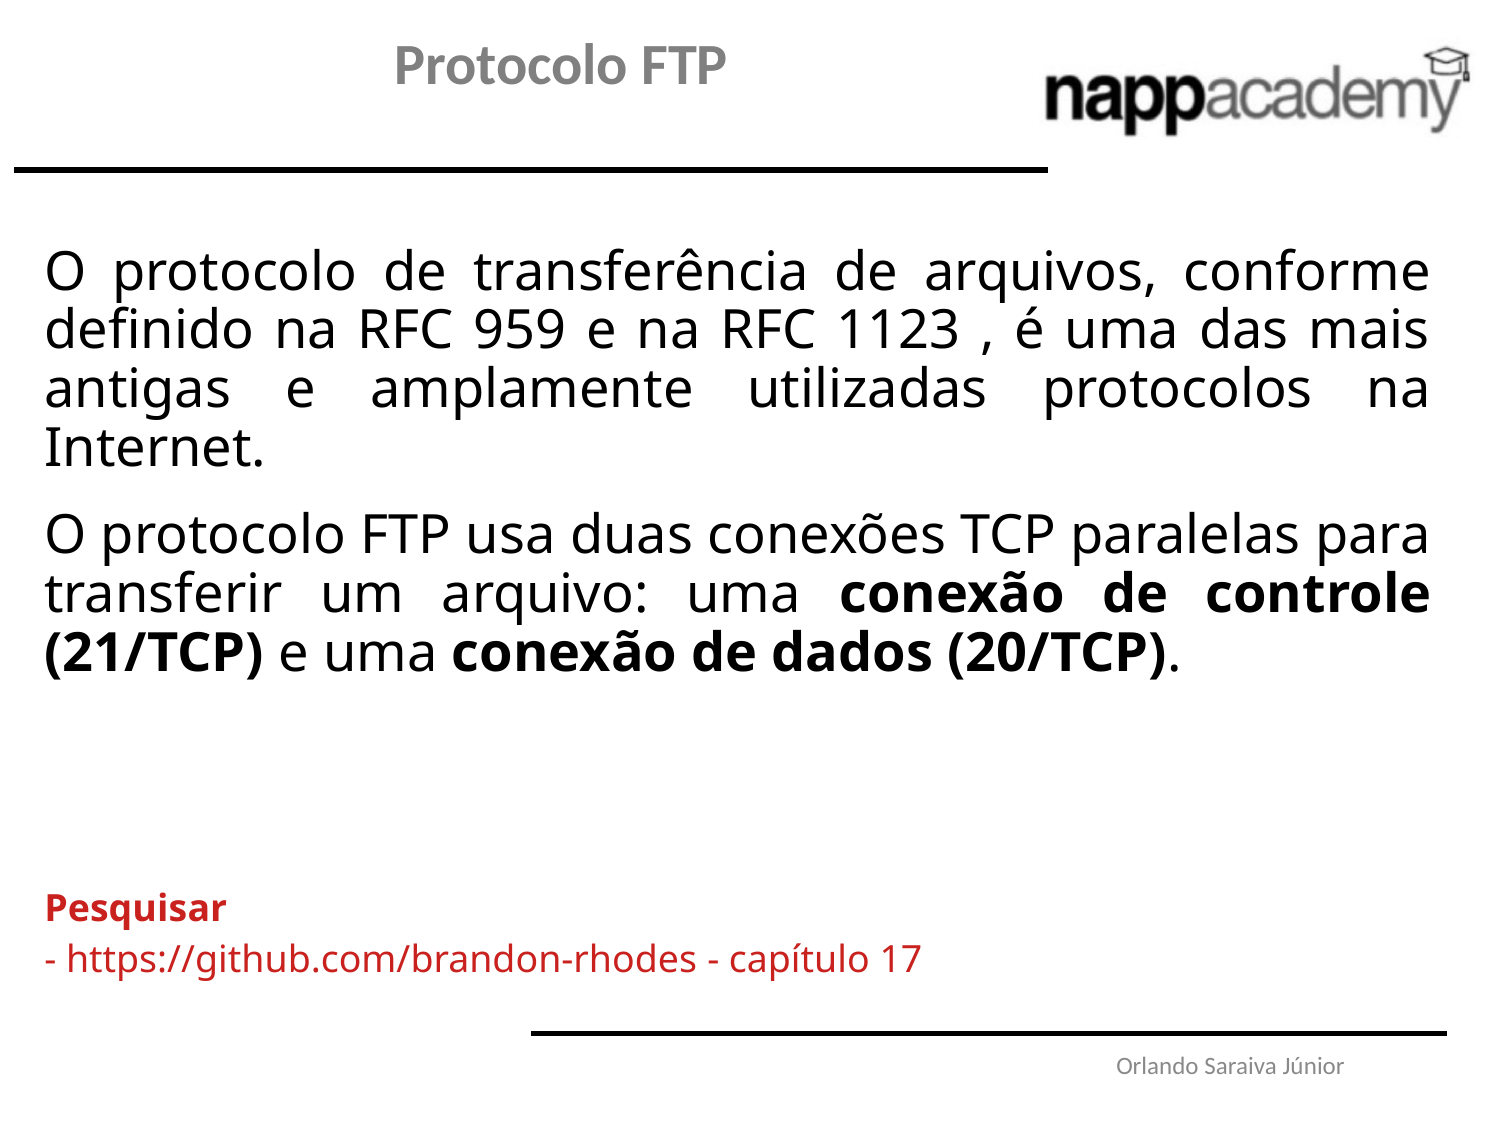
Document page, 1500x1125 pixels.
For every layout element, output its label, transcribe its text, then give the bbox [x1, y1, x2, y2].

title Protocolo FTP [29, 19, 1093, 207]
text_box Pesquisar - https://github.com/brandon-rhodes - capítulo 17 [29, 874, 1447, 1063]
picture [1039, 17, 1477, 148]
list O protocolo de transferência de arquivos, conforme definido na RFC 959 e na RFC 1123 , é uma das mais antigas e amplamente utilizadas protocolos na Internet. O protocolo FTP usa duas conexões TCP paralelas para transferir um arquivo: uma conexão de controle (21/TCP) e uma conexão de dados (20/TCP). [29, 236, 1447, 874]
